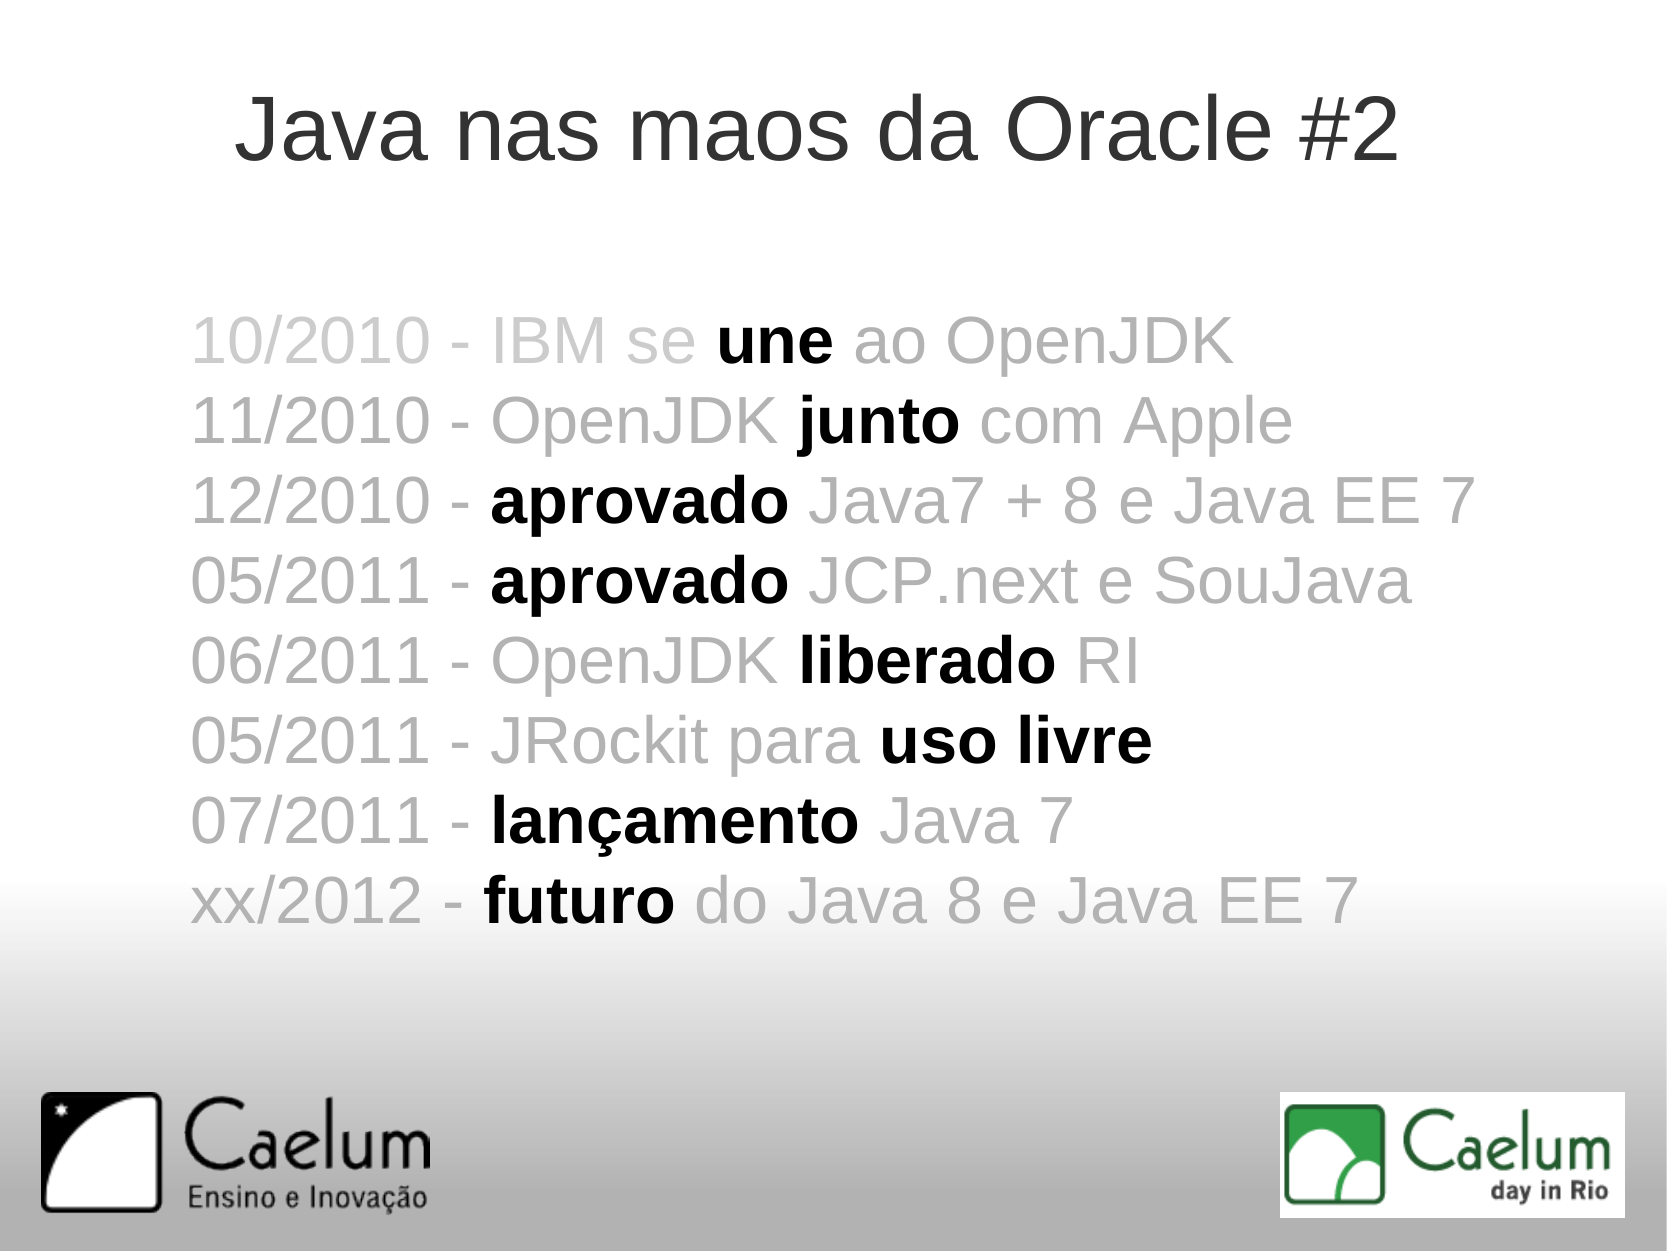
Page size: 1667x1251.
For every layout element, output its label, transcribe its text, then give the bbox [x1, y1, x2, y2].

text_box 10/2010 - IBM se une ao OpenJDK 11/2010 - OpenJDK junto com Apple 12/2010 - aprovado Java7 + 8 e Java EE 7 05/2011 - aprovado JCP.next e SouJava 06/2011 - OpenJDK liberado RI 05/2011 - JRockit para uso livre 07/2011 - lançamento Java 7 xx/2012 - futuro do Java 8 e Java EE 7 [167, 280, 1506, 1034]
picture [0, 0, 1667, 1251]
title Java nas maos da Oracle #2 [126, 82, 1512, 283]
